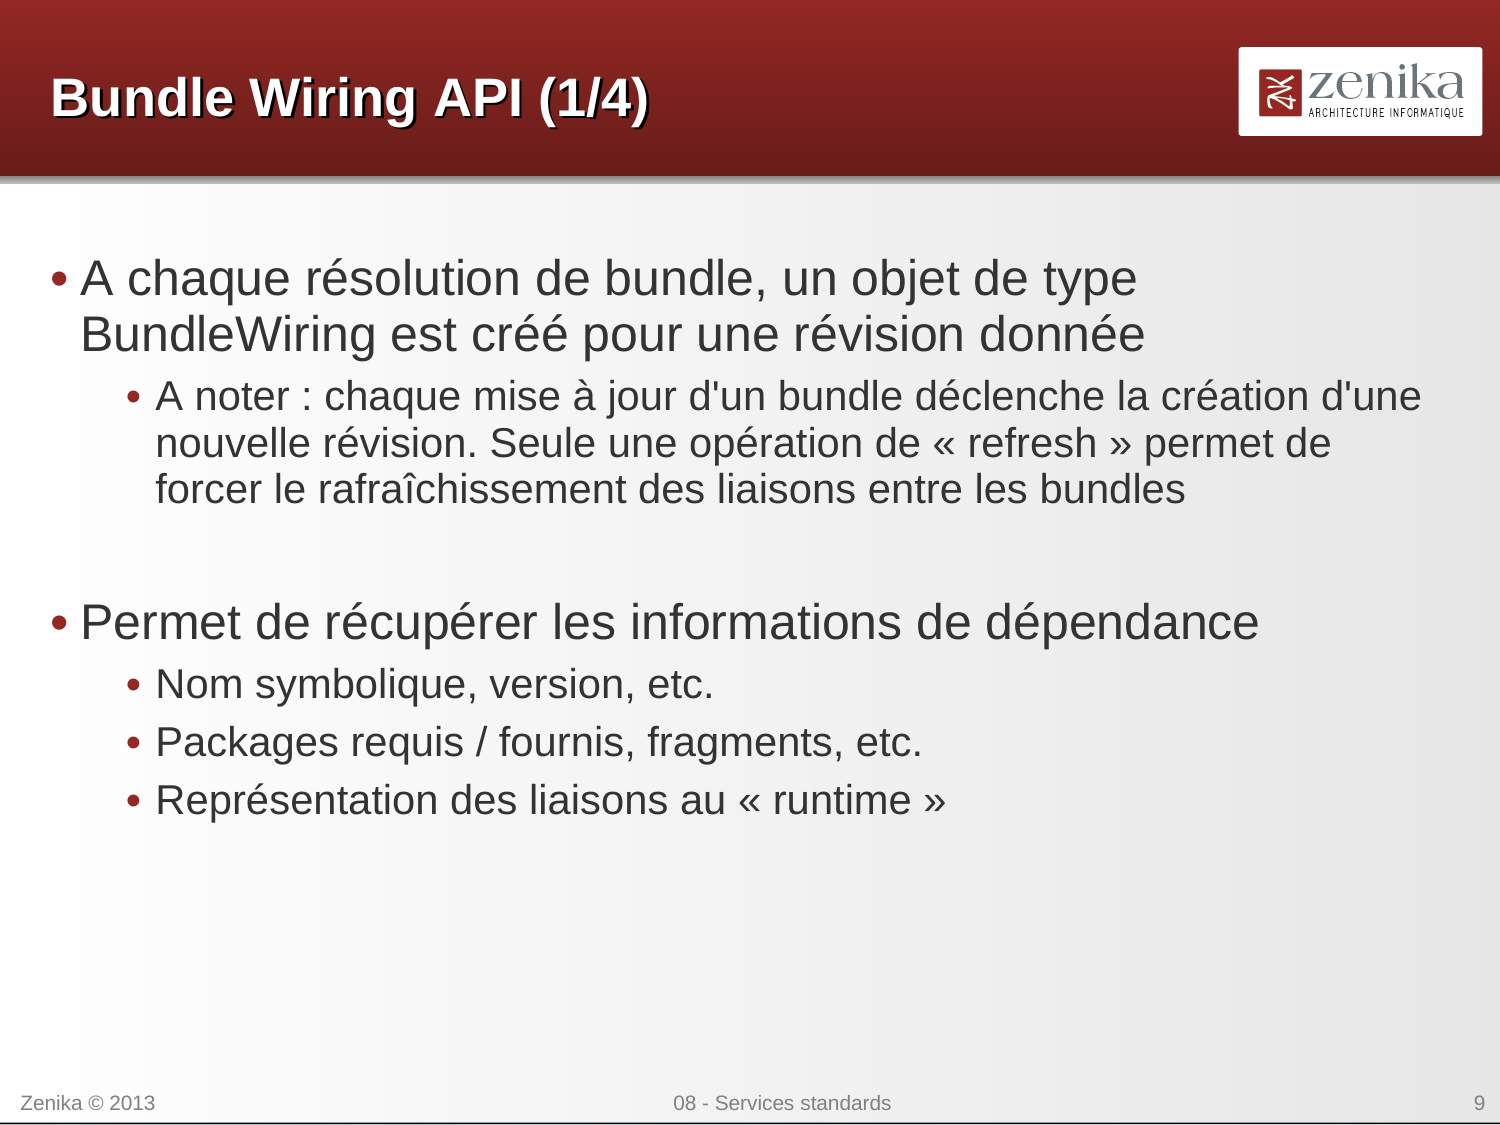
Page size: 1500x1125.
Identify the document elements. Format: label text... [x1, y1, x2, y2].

list A chaque résolution de bundle, un objet de type BundleWiring est créé pour une révision donnée A noter : chaque mise à jour d'un bundle déclenche la création d'une nouvelle révision. Seule une opération de « refresh » permet de forcer le rafraîchissement des liaisons entre les bundles Permet de récupérer les informations de dépendance Nom symbolique, version, etc. Packages requis / fournis, fragments, etc. Représentation des liaisons au « runtime » [50, 249, 1435, 1079]
picture [1257, 58, 1464, 125]
title Bundle Wiring API (1/4) [50, 15, 1206, 180]
